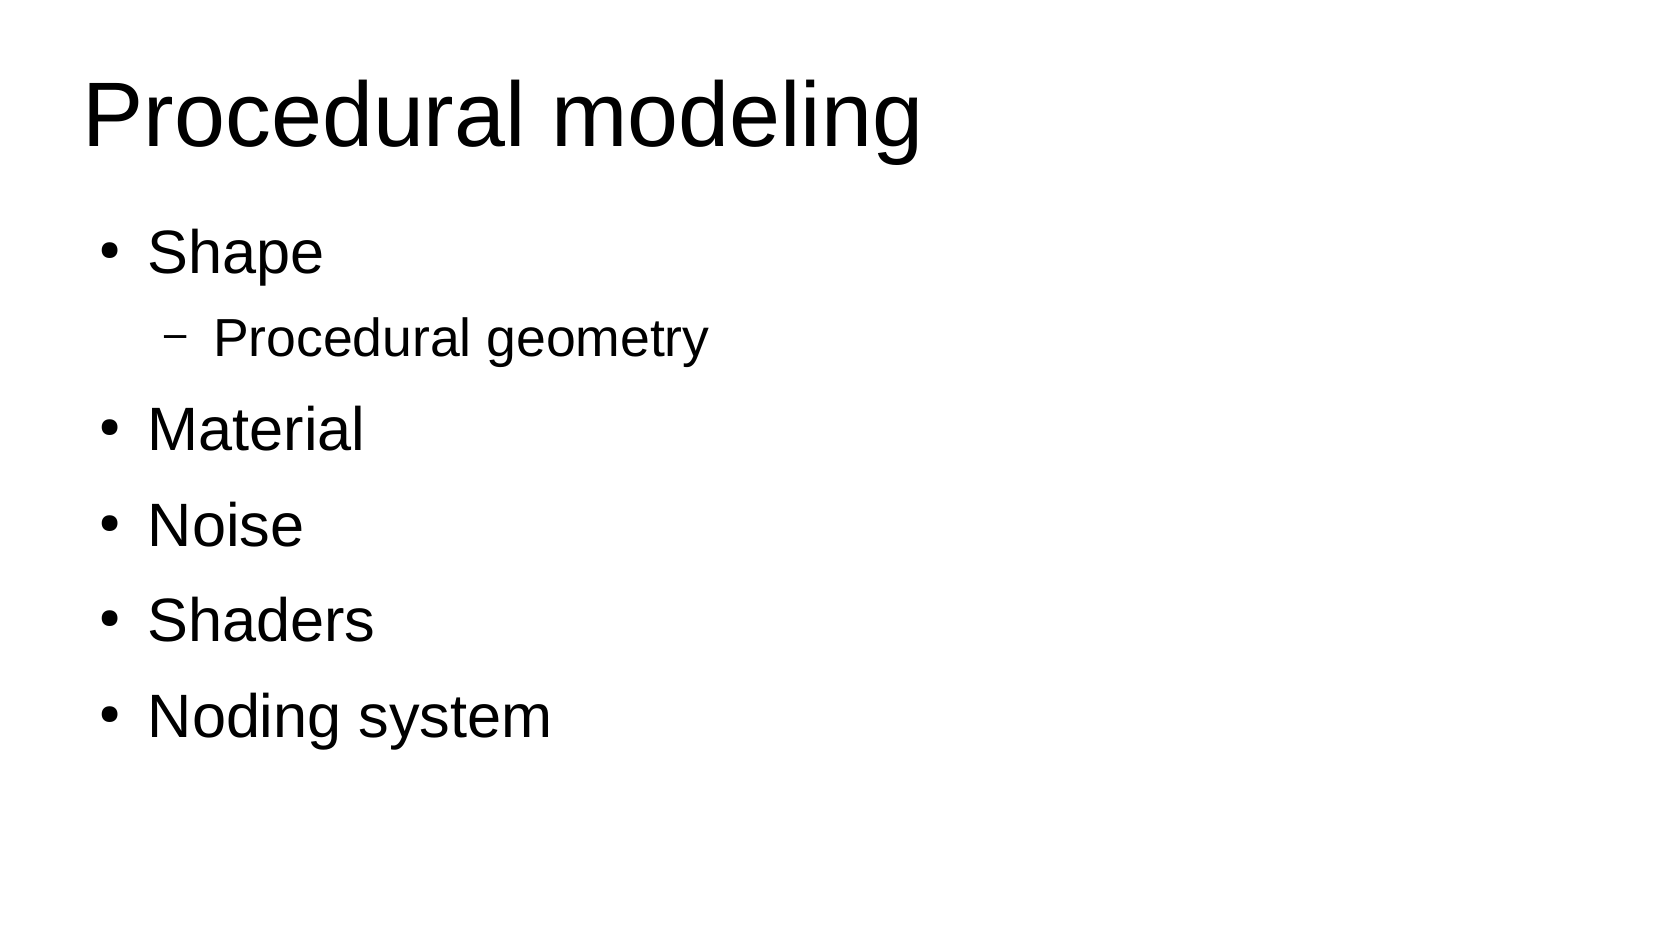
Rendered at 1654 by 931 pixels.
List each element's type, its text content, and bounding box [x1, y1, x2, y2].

title Procedural modeling [82, 37, 1571, 193]
list Shape Procedural geometry Material Noise Shaders Noding system [82, 217, 1571, 758]
